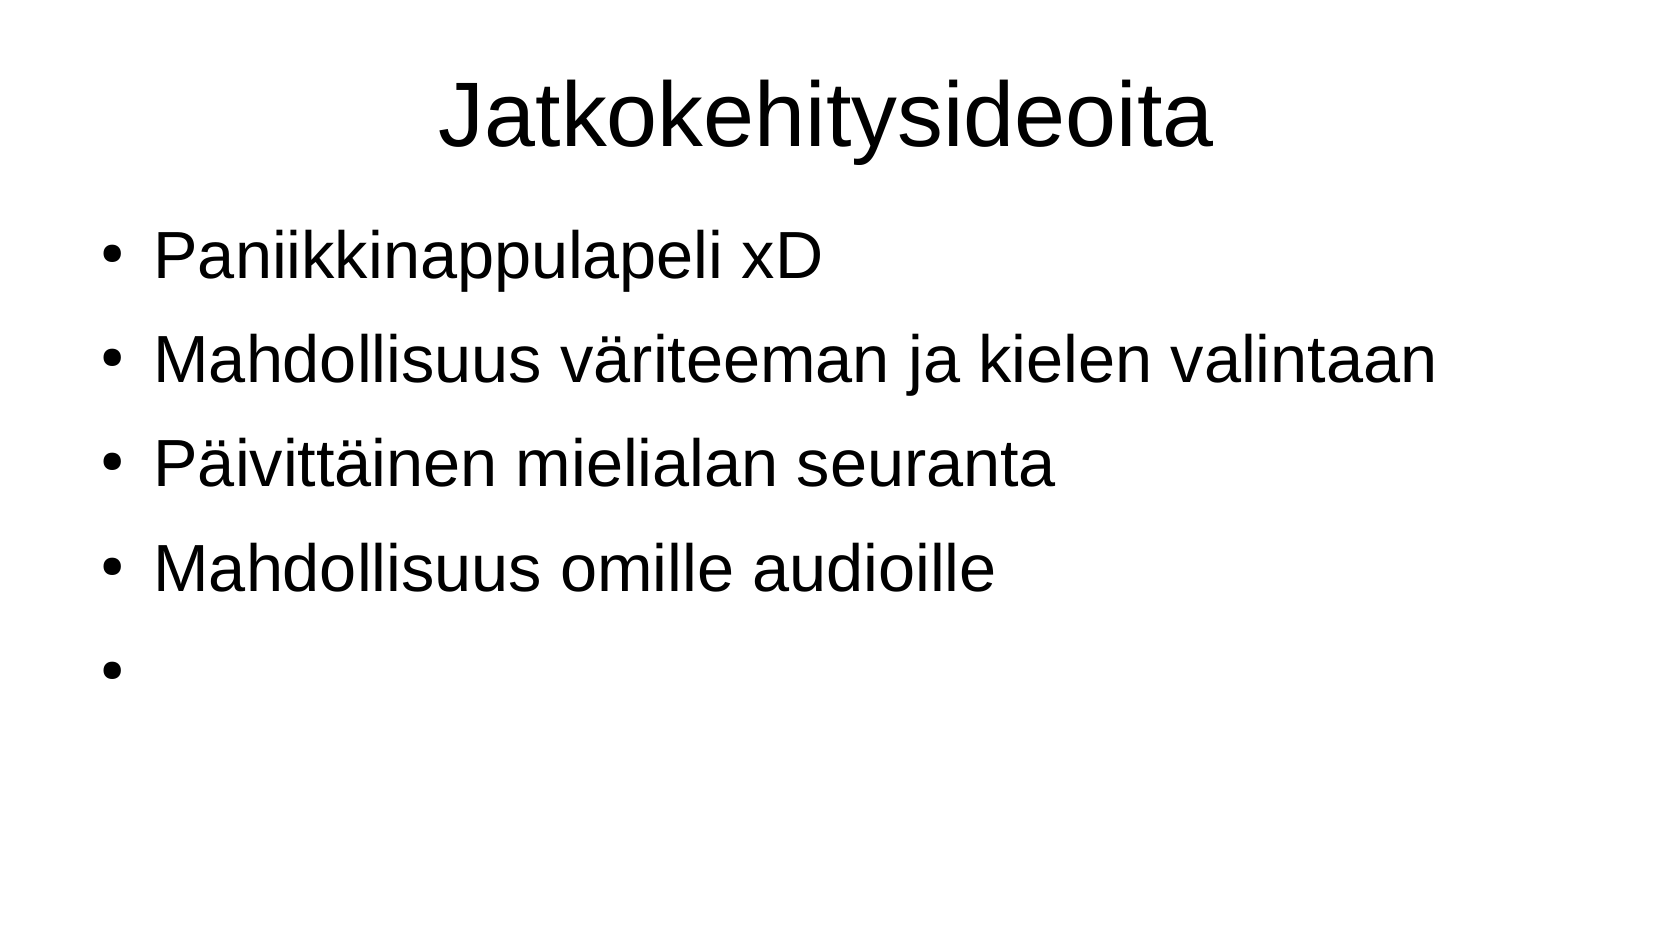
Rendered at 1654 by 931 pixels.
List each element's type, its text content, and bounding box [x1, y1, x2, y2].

title Jatkokehitysideoita [82, 37, 1571, 193]
list Paniikkinappulapeli xD Mahdollisuus väriteeman ja kielen valintaan Päivittäinen mielialan seuranta Mahdollisuus omille audioille [82, 217, 1571, 758]
